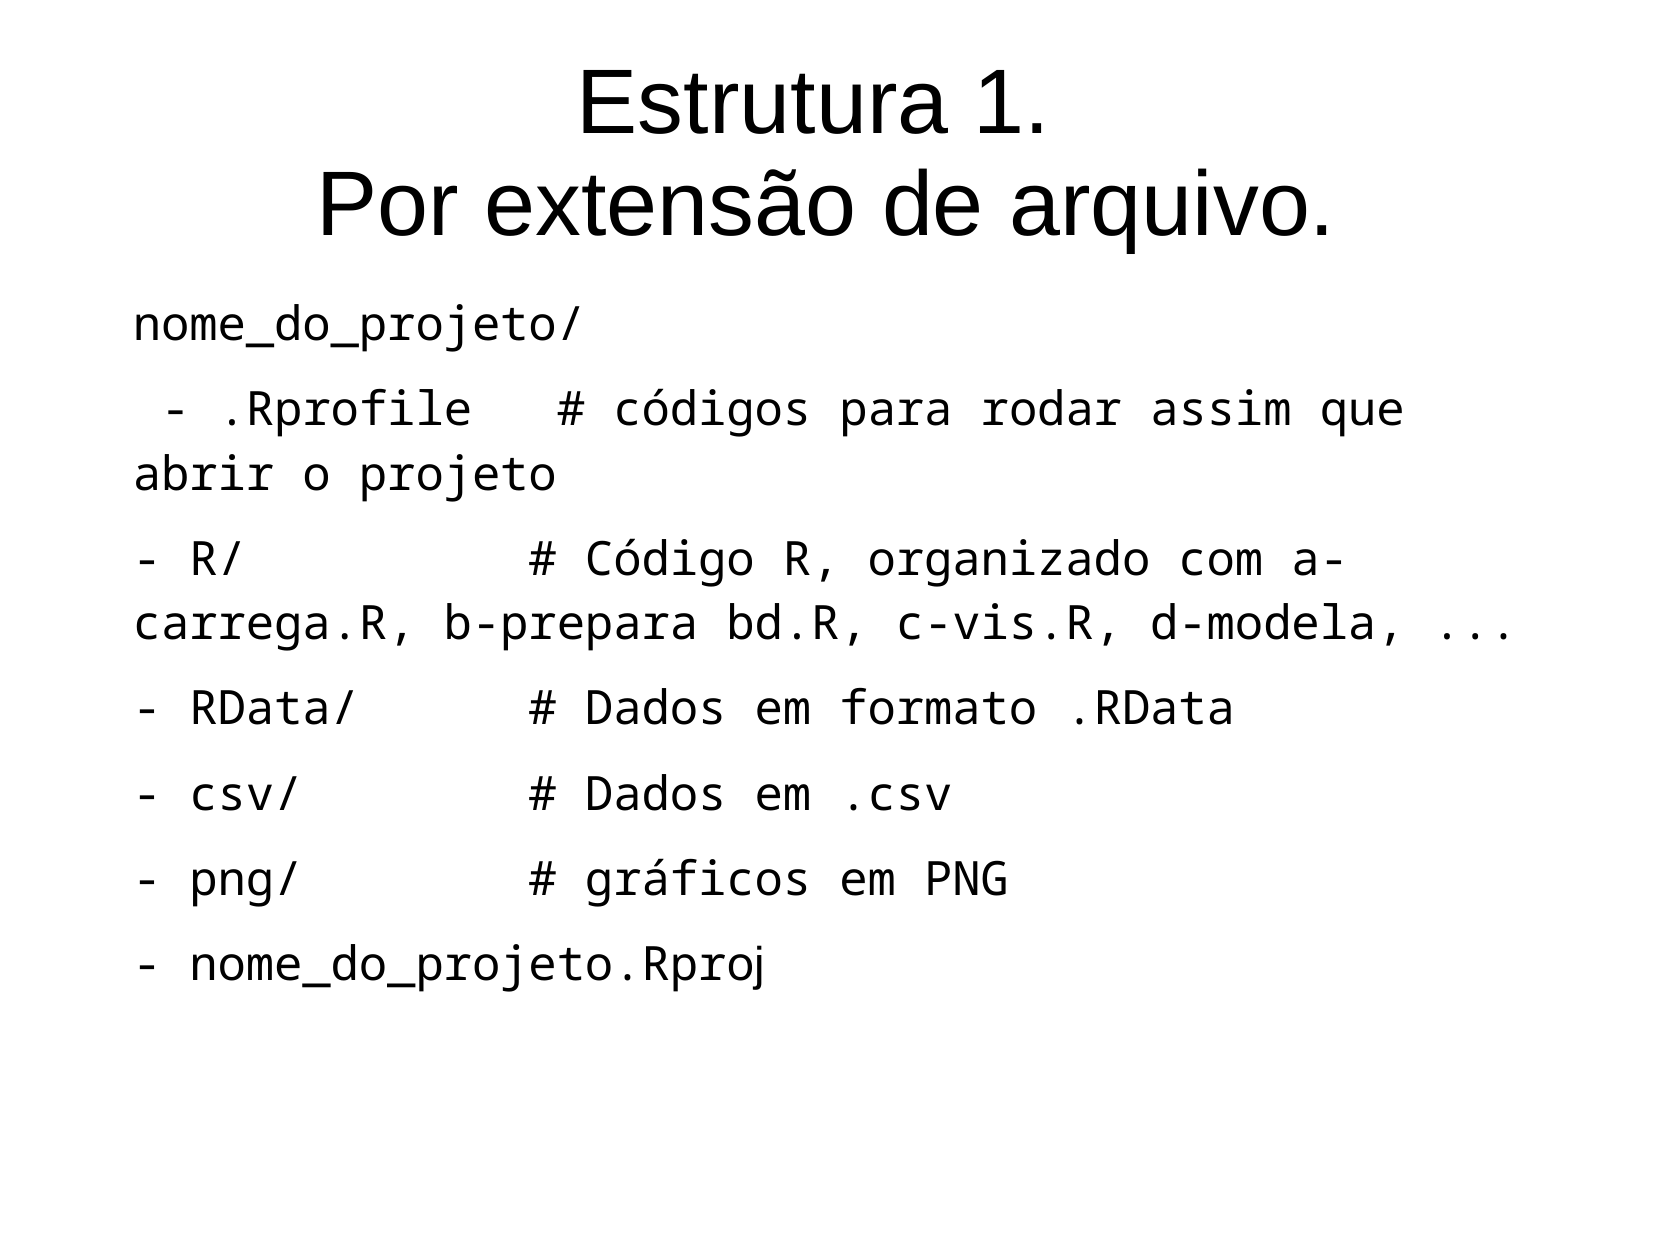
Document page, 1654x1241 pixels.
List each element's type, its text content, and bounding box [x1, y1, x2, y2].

list nome_do_projeto/ - .Rprofile # códigos para rodar assim que abrir o projeto - R/ # Código R, organizado com a-carrega.R, b-prepara bd.R, c-vis.R, d-modela, ... - RData/ # Dados em formato .RData - csv/ # Dados em .csv - png/ # gráficos em PNG - nome_do_projeto.Rproj [82, 290, 1571, 1010]
title Estrutura 1. Por extensão de arquivo. [82, 49, 1571, 257]
